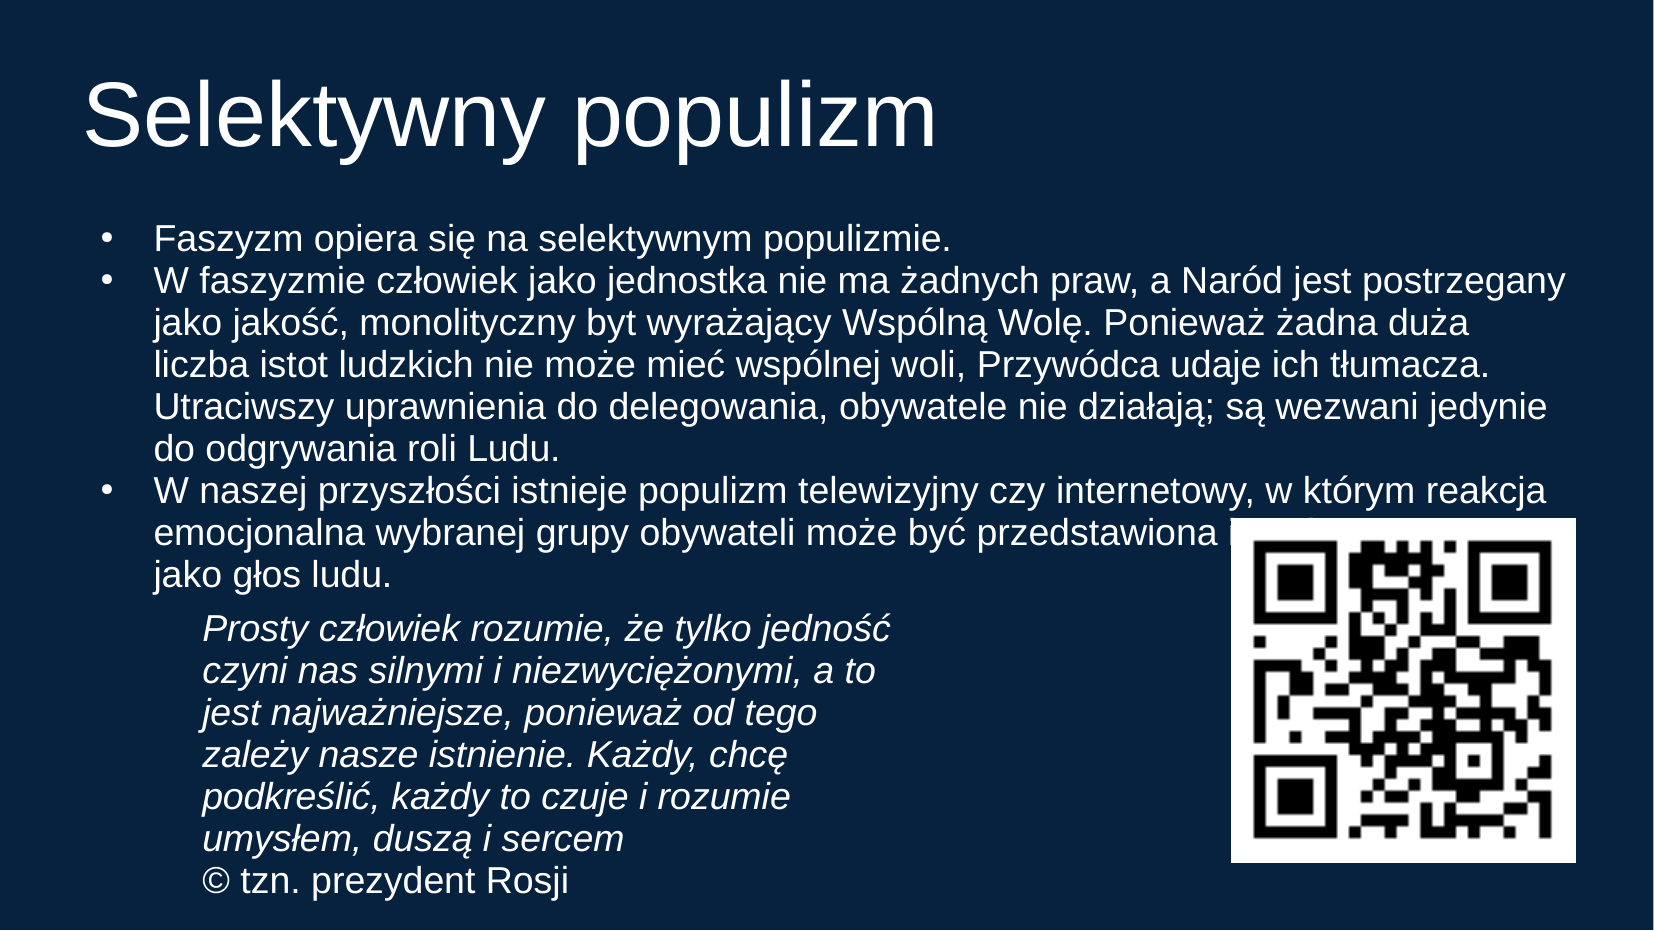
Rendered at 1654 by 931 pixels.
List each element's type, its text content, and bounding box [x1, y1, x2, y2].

text_box Prosty człowiek rozumie, że tylko jedność czyni nas silnymi i niezwyciężonymi, a to jest najważniejsze, ponieważ od tego zależy nasze istnienie. Każdy, chcę podkreślić, każdy to czuje i rozumie umysłem, duszą i sercem © tzn. prezydent Rosji [187, 600, 938, 931]
title Selektywny populizm [82, 37, 1571, 193]
list Faszyzm opiera się na selektywnym populizmie. W faszyzmie człowiek jako jednostka nie ma żadnych praw, a Naród jest postrzegany jako jakość, monolityczny byt wyrażający Wspólną Wolę. Ponieważ żadna duża liczba istot ludzkich nie może mieć wspólnej woli, Przywódca udaje ich tłumacza. Utraciwszy uprawnienia do delegowania, obywatele nie działają; są wezwani jedynie do odgrywania roli Ludu. W naszej przyszłości istnieje populizm telewizyjny czy internetowy, w którym reakcja emocjonalna wybranej grupy obywateli może być przedstawiona i zaakceptowana jako głos ludu. [82, 217, 1571, 758]
picture [1231, 518, 1576, 863]
